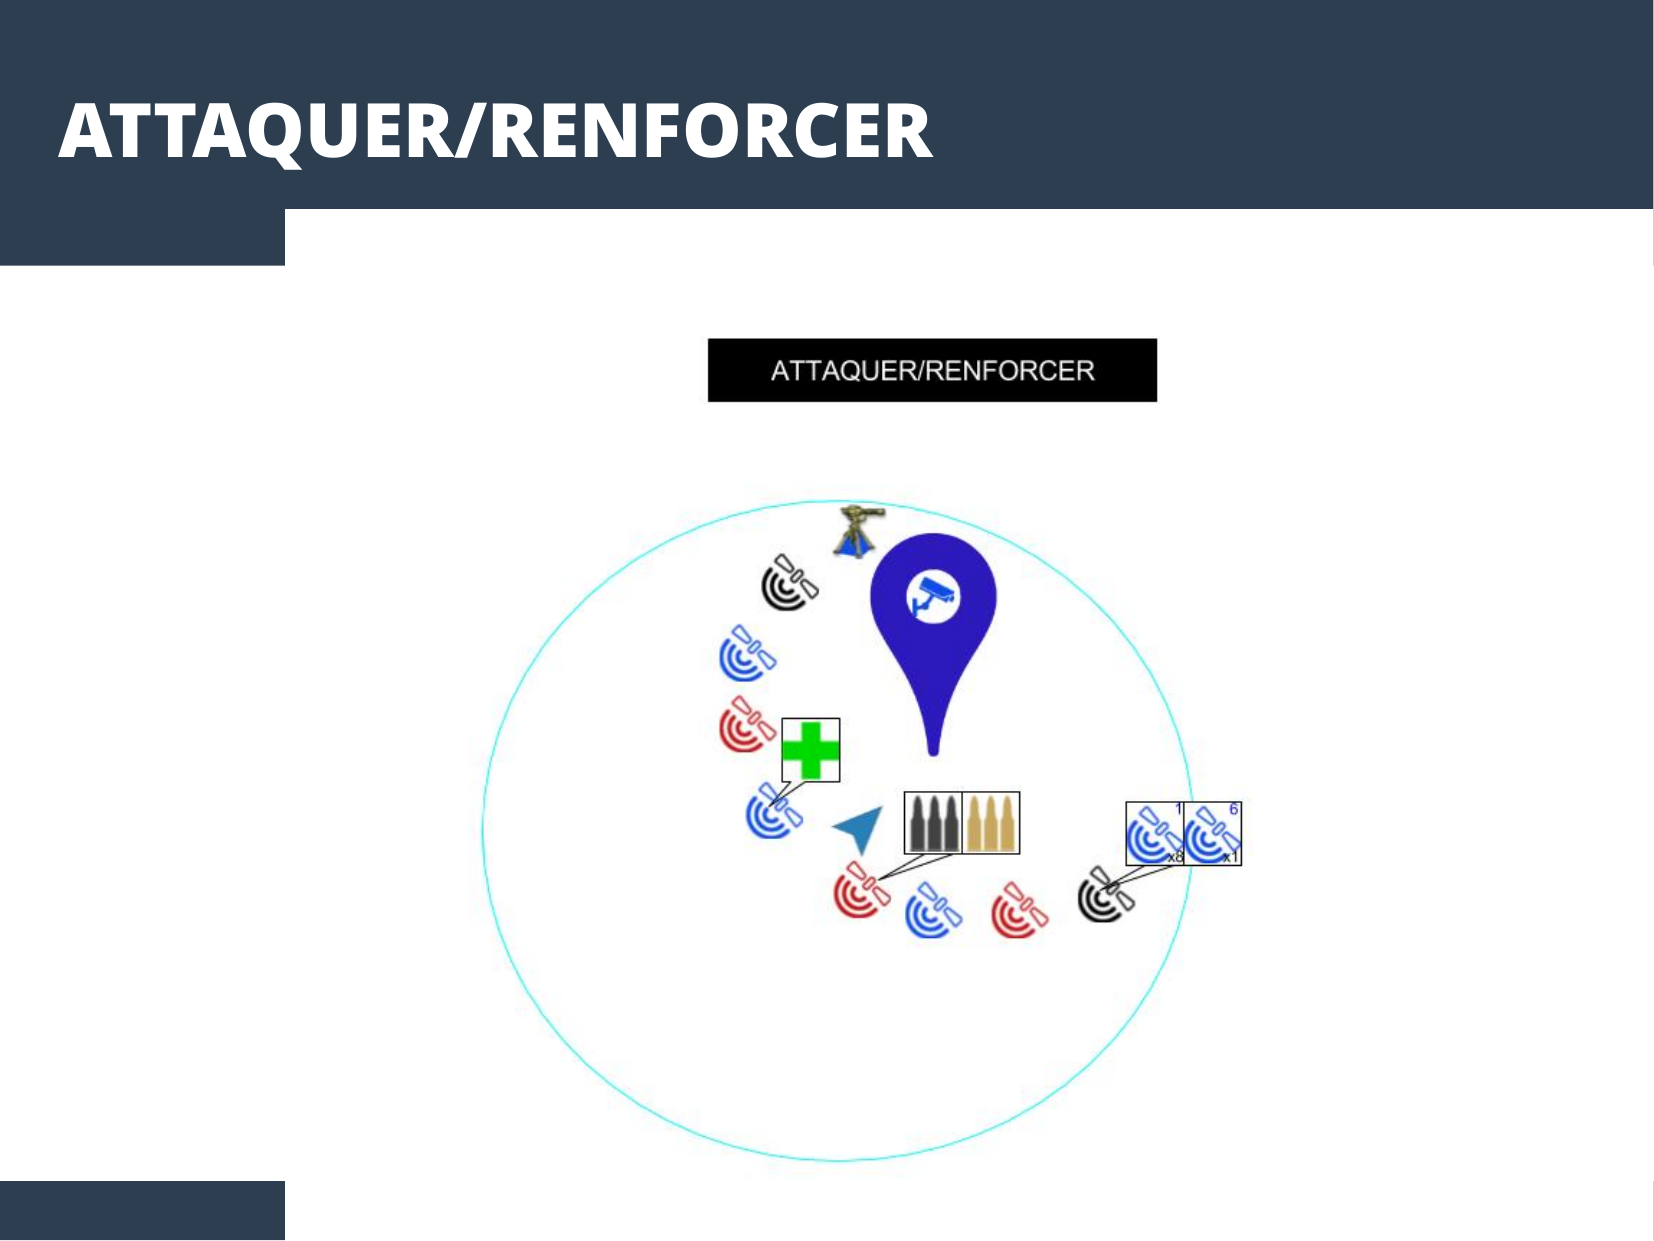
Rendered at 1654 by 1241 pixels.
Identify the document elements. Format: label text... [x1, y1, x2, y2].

title ATTAQUER/RENFORCER [59, 49, 1595, 207]
picture [285, 209, 1654, 1241]
